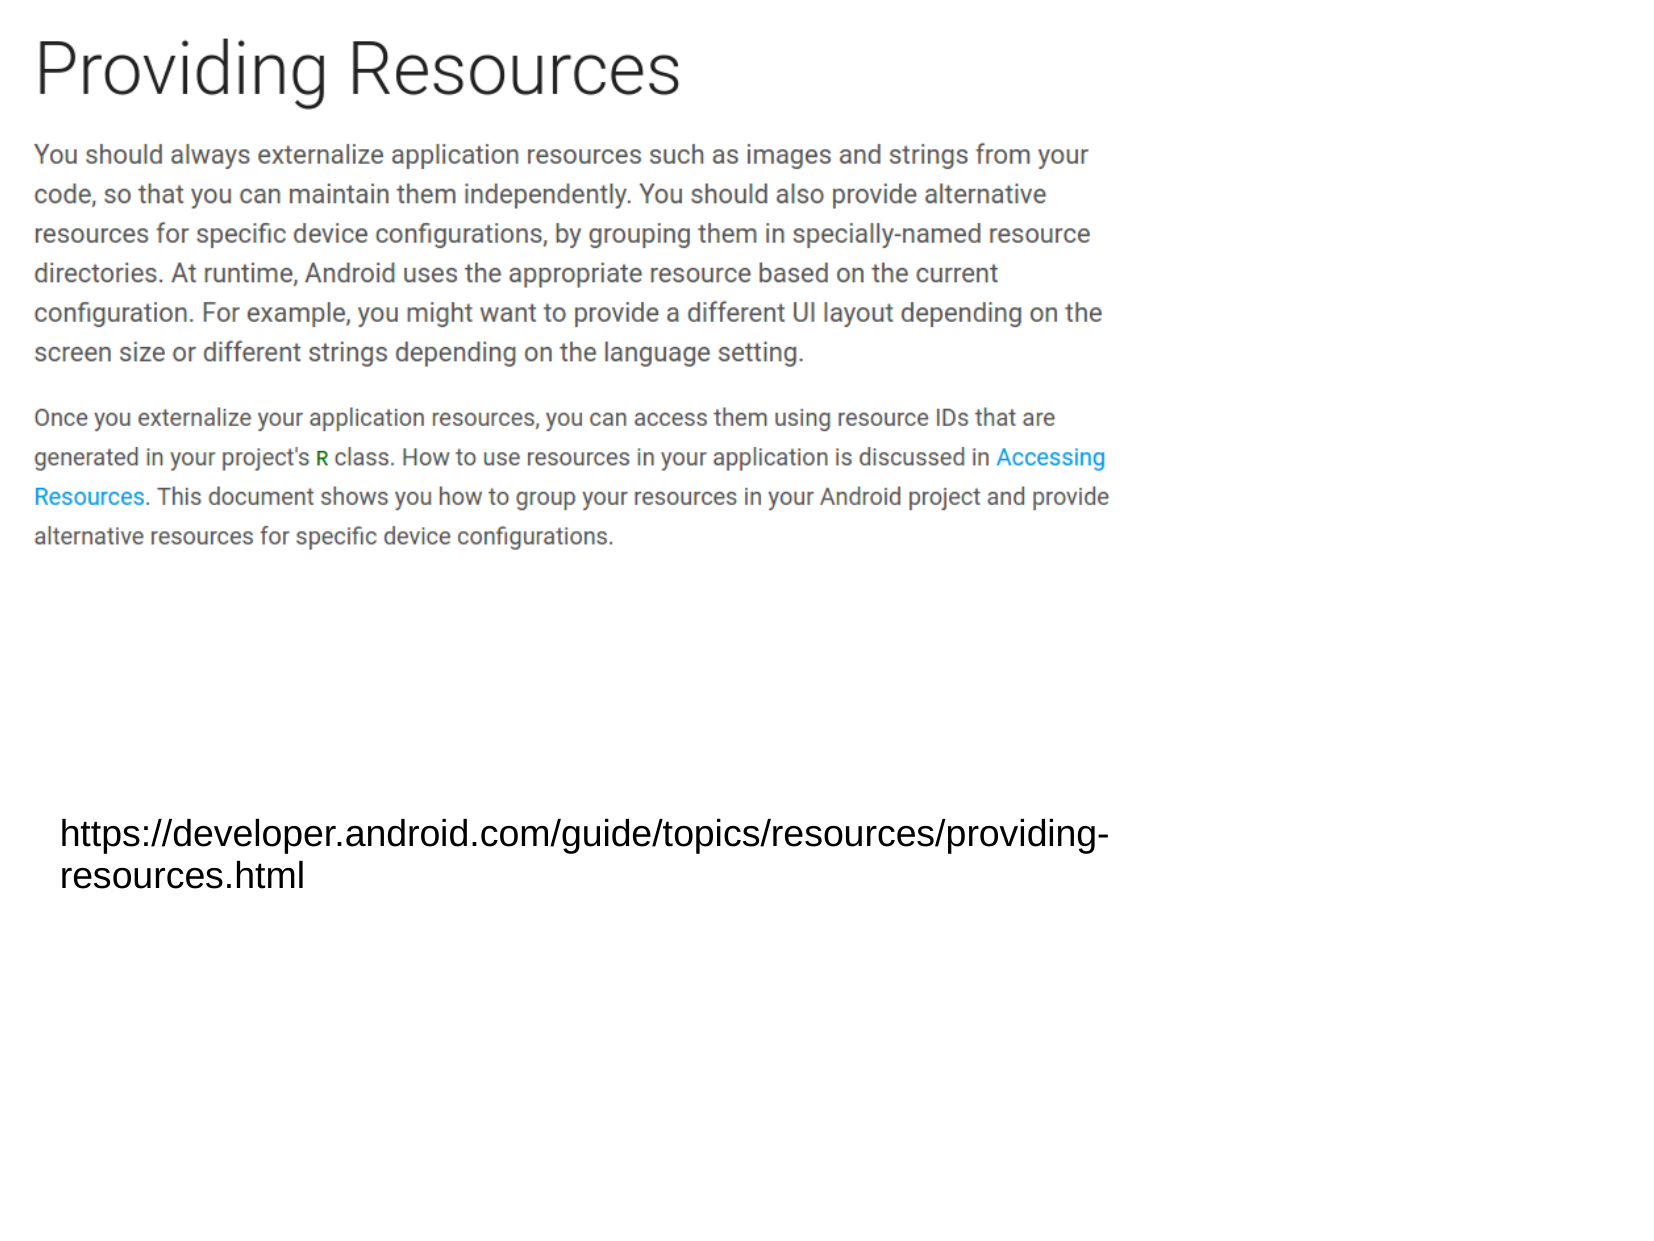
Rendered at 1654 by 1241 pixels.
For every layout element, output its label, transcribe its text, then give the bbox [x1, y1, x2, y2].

picture [11, 19, 1140, 567]
text_box https://developer.android.com/guide/topics/resources/providing-resources.html [44, 805, 1371, 863]
